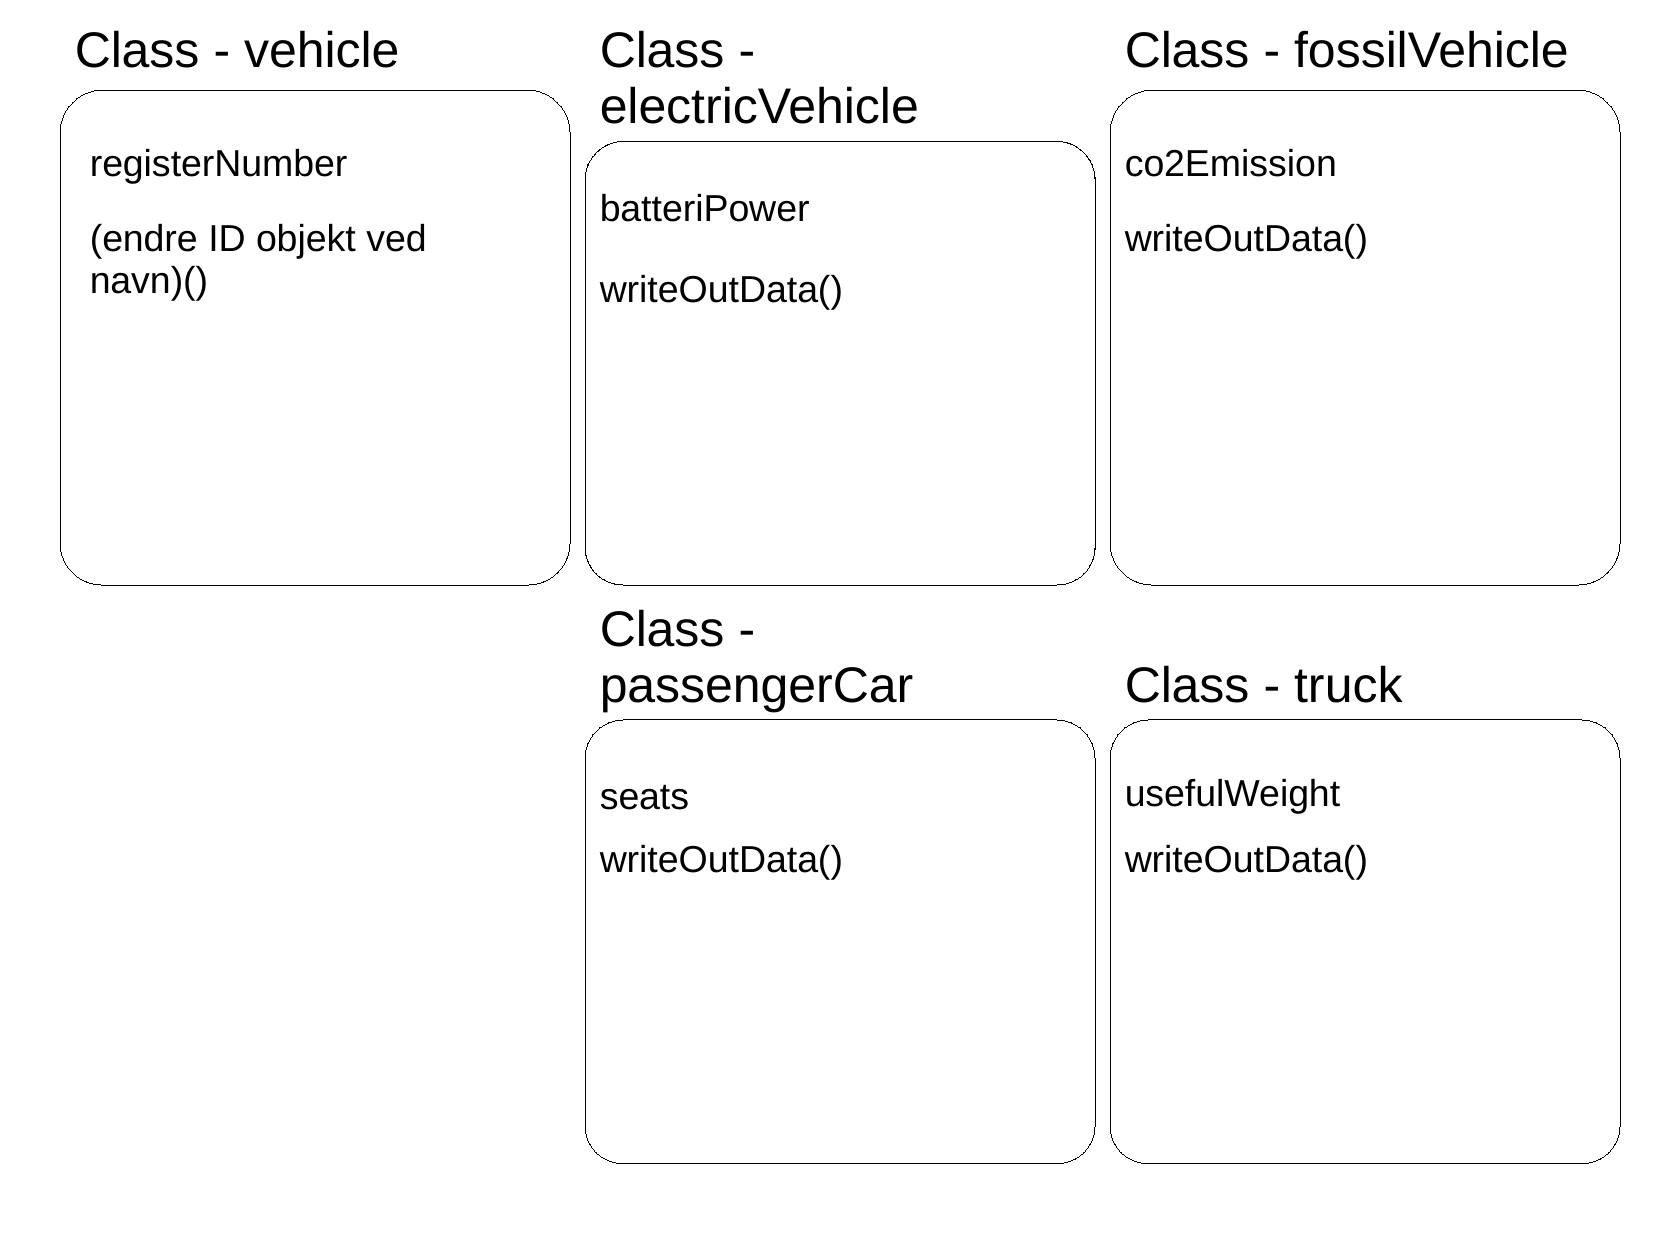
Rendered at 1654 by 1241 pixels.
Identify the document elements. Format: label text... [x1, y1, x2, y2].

text_box Class - electricVehicle [585, 15, 1066, 142]
text_box writeOutData() [585, 261, 1051, 319]
text_box writeOutData() [1110, 831, 1576, 889]
text_box Class - truck [1110, 649, 1591, 721]
text_box writeOutData() [585, 831, 1051, 889]
text_box batteriPower [586, 180, 1051, 237]
text_box Class - vehicle [60, 15, 541, 86]
text_box co2Emission [1110, 135, 1576, 192]
text_box Class - passengerCar [585, 593, 1066, 721]
text_box seats [585, 768, 1051, 826]
text_box writeOutData() [1110, 210, 1576, 267]
text_box usefulWeight [1110, 765, 1576, 822]
text_box (endre ID objekt ved navn)() [75, 210, 541, 309]
text_box registerNumber [75, 135, 541, 192]
text_box Class - fossilVehicle [1110, 15, 1591, 86]
